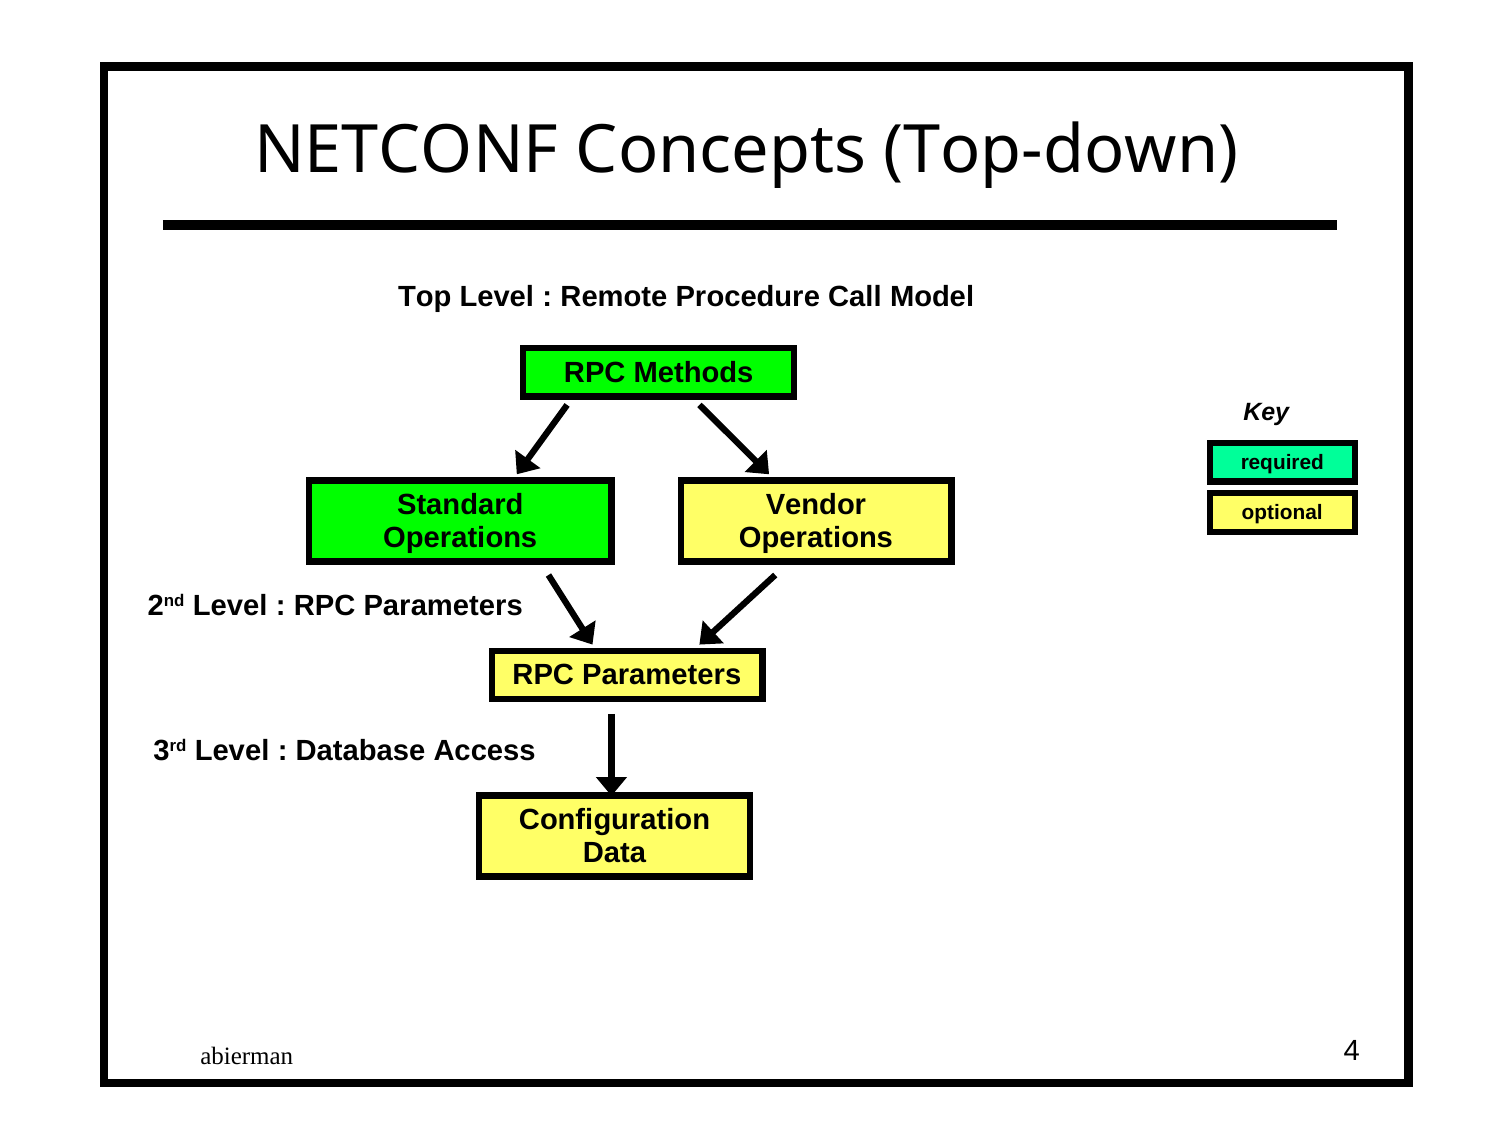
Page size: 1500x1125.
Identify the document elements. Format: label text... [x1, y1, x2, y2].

text_box Standard Operations [309, 480, 612, 562]
title NETCONF Concepts (Top-down) [162, 87, 1332, 200]
text_box 3rd Level : Database Access [138, 726, 552, 775]
text_box Key [1228, 389, 1305, 434]
text_box required [1209, 442, 1355, 482]
text_box 2nd Level : RPC Parameters [132, 581, 539, 630]
text_box Top Level : Remote Procedure Call Model [383, 272, 990, 321]
text_box Vendor Operations [680, 480, 952, 562]
text_box Configuration Data [479, 795, 751, 877]
text_box RPC Methods [523, 348, 795, 397]
text_box RPC Parameters [491, 650, 763, 700]
text_box optional [1209, 493, 1355, 532]
